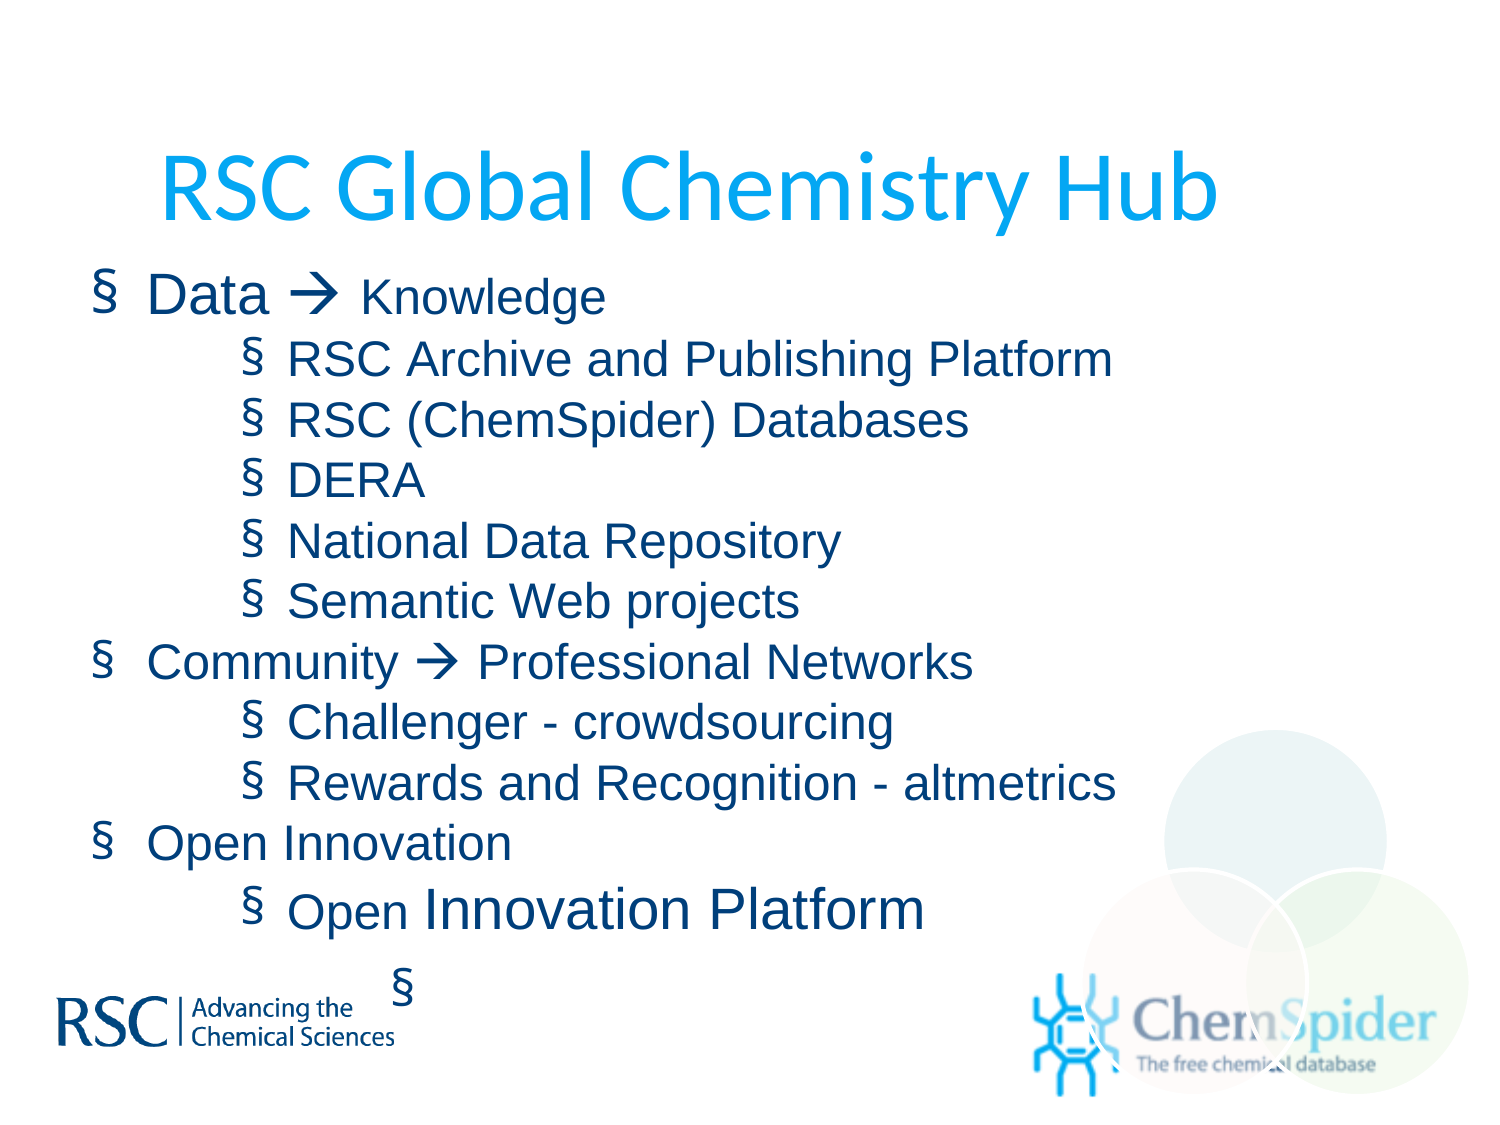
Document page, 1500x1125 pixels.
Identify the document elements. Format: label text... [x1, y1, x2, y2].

list Data  Knowledge RSC Archive and Publishing Platform RSC (ChemSpider) Databases DERA National Data Repository Semantic Web projects Community  Professional Networks Challenger - crowdsourcing Rewards and Recognition - altmetrics Open Innovation Open Innovation Platform [75, 262, 1426, 1047]
title RSC Global Chemistry Hub [0, 0, 1500, 248]
text_box [1080, 727, 1471, 1097]
